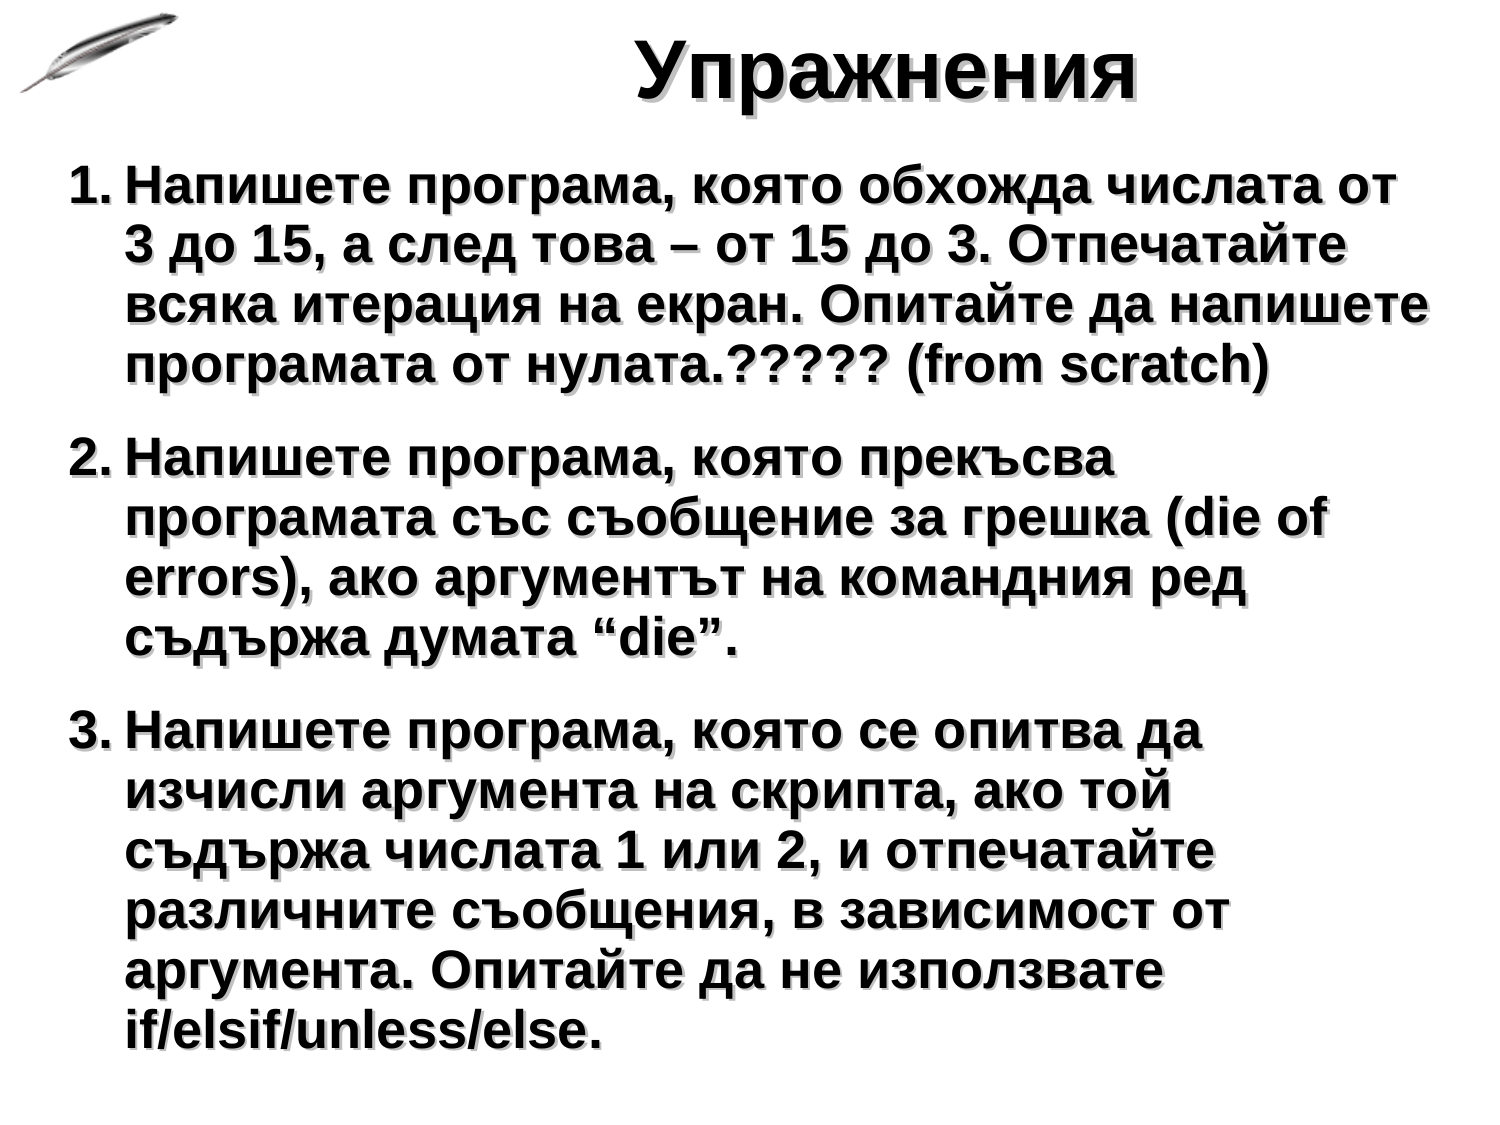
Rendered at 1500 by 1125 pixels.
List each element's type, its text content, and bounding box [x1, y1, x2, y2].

list Напишете програма, която обхожда числата от 3 до 15, а след това – от 15 до 3. Отпечатайте всяка итерация на екран. Опитайте да напишете програмата от нулата.????? (from scratch) Напишете програма, която прекъсва програмата със съобщение за грешка (die of errors), ако аргументът на командния ред съдържа думата “die”. Напишете програма, която се опитва да изчисли аргумента на скрипта, ако той съдържа числата 1 или 2, и отпечатайте различните съобщения, в зависимост от аргумента. Опитайте да не използвате if/elsif/unless/else. [53, 147, 1447, 1125]
picture [16, 11, 184, 95]
title Упражнения [620, 0, 1500, 150]
